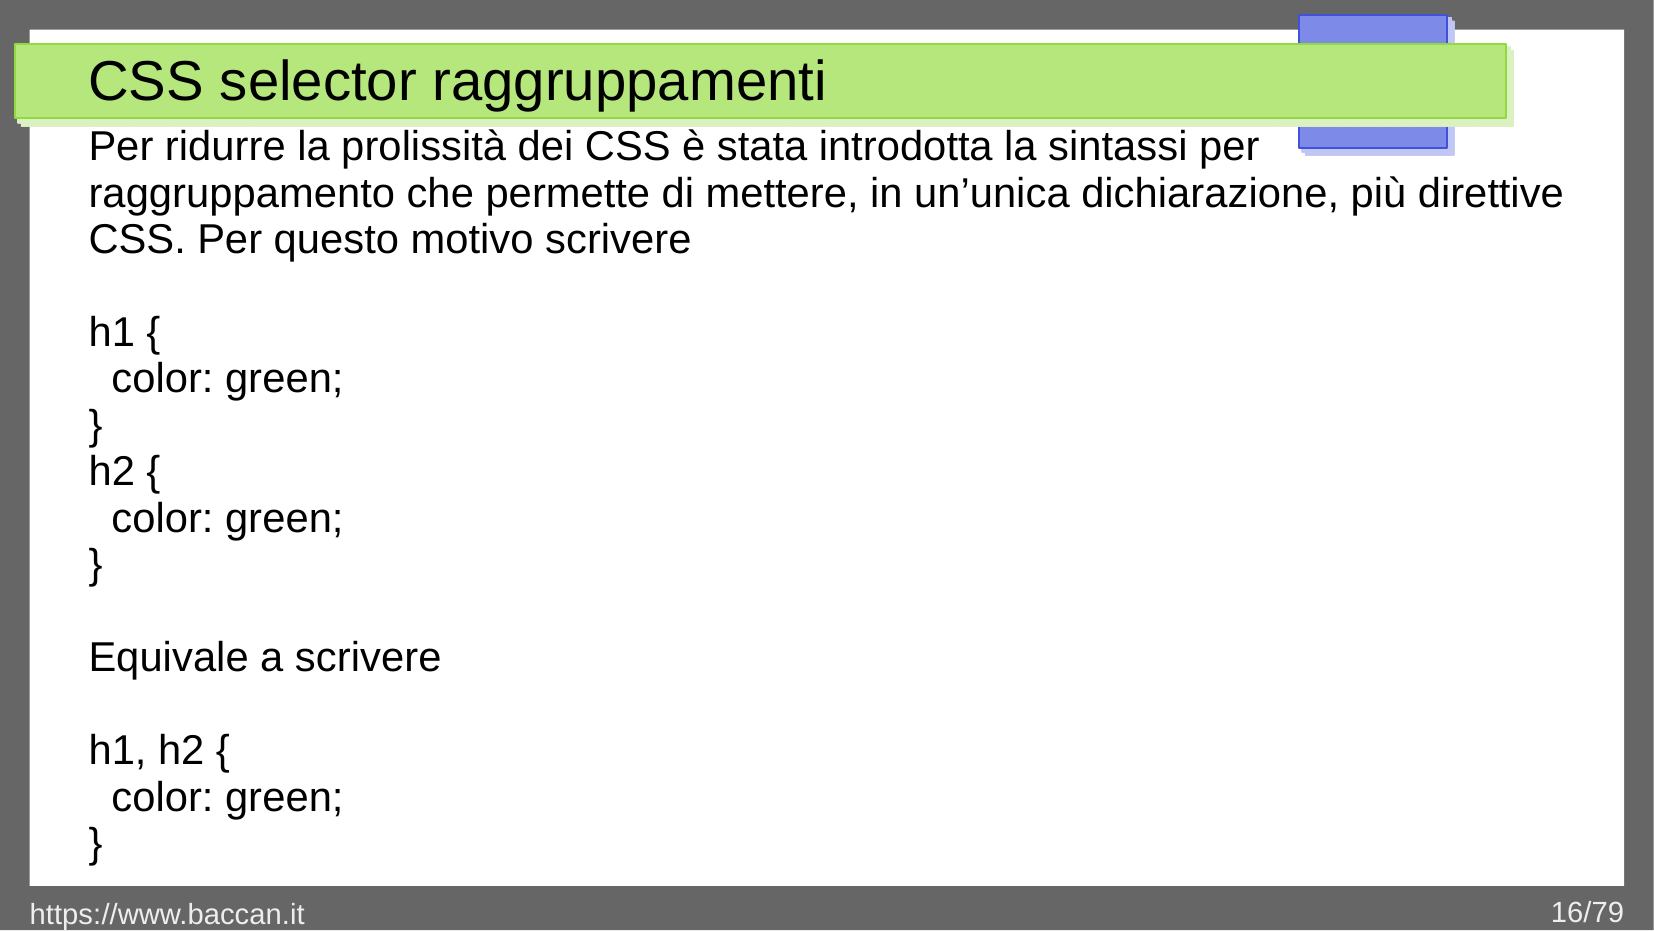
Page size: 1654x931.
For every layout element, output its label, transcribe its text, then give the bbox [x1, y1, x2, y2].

text_box Per ridurre la prolissità dei CSS è stata introdotta la sintassi per raggruppamento che permette di mettere, in un’unica dichiarazione, più direttive CSS. Per questo motivo scrivere h1 { color: green; } h2 { color: green; } Equivale a scrivere h1, h2 { color: green; } [88, 122, 1565, 867]
title CSS selector raggruppamenti [88, 44, 1506, 119]
